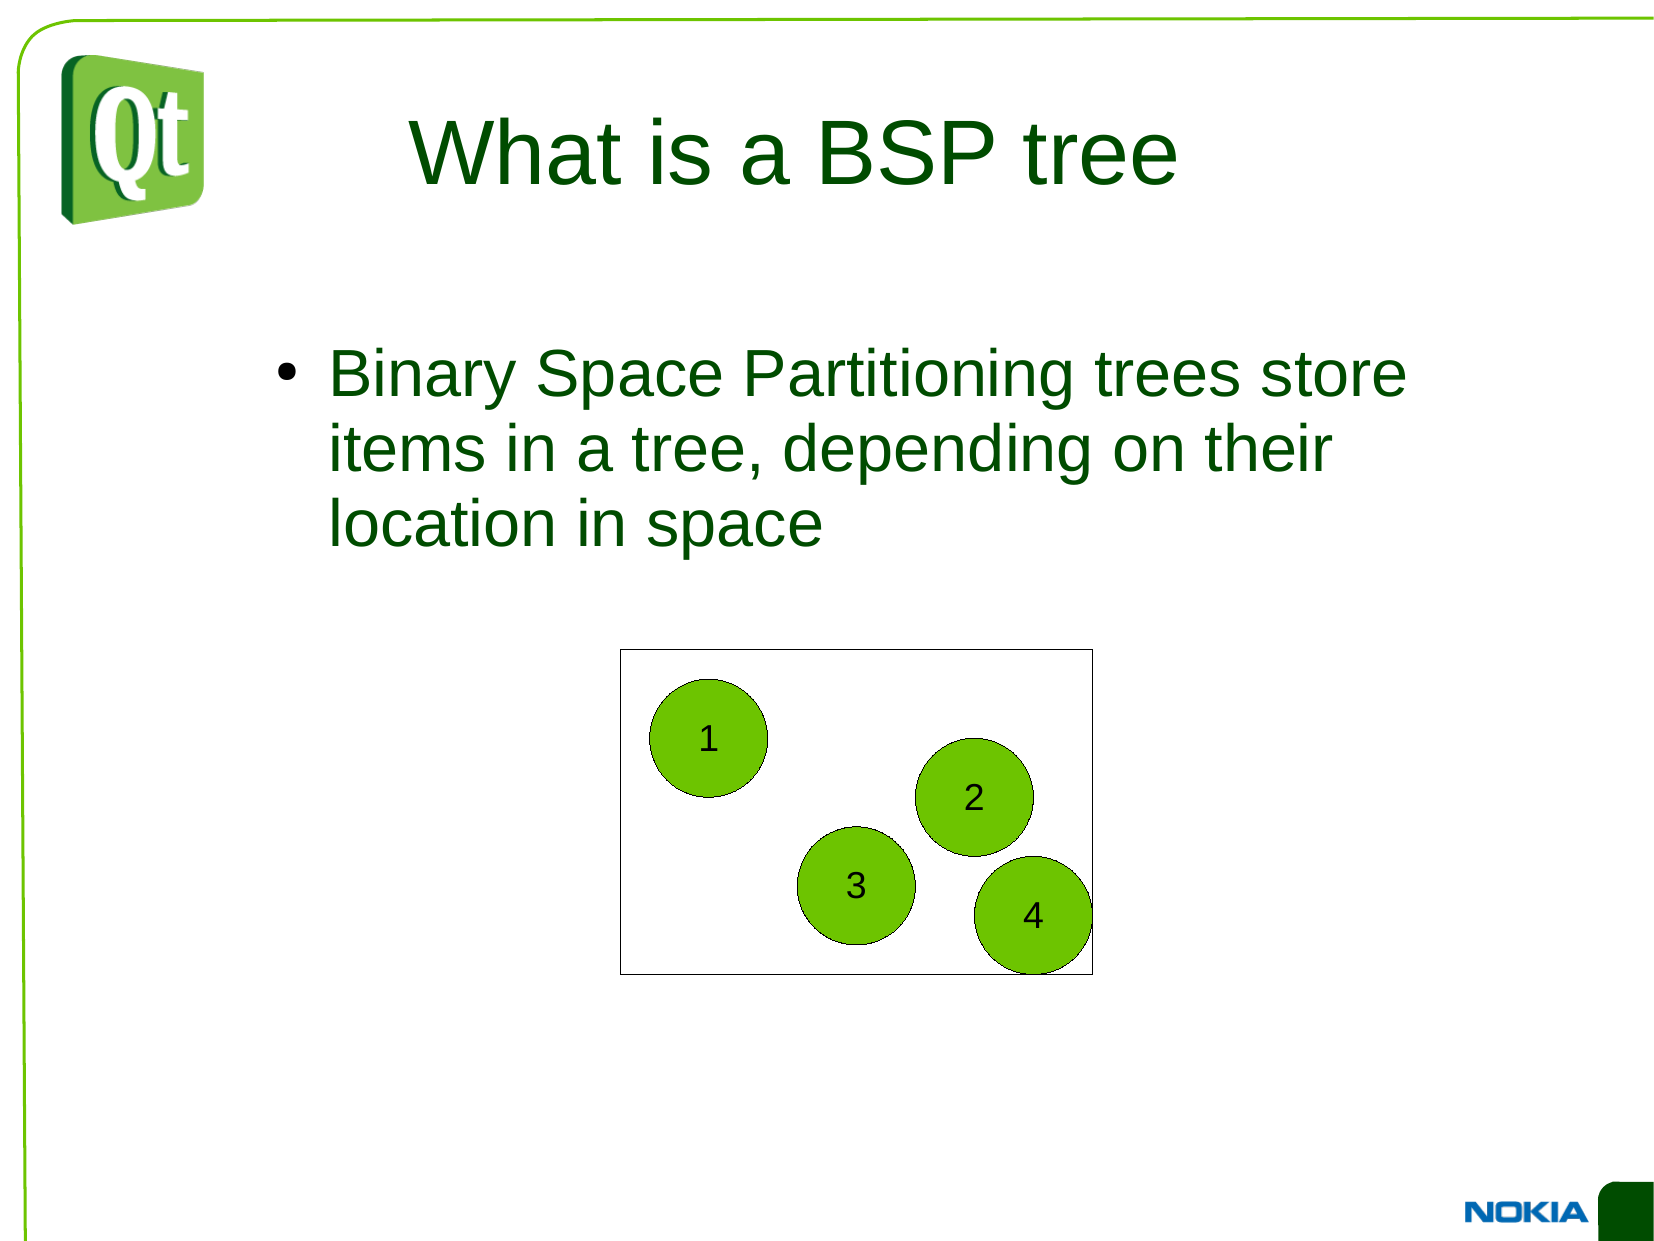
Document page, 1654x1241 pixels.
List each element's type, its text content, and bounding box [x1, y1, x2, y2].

picture [61, 55, 204, 225]
list Binary Space Partitioning trees store items in a tree, depending on their location in space [257, 336, 1577, 1141]
picture [1465, 1201, 1589, 1223]
text_box 3 [797, 826, 916, 945]
title What is a BSP tree [257, 56, 1333, 250]
text_box 2 [915, 738, 1034, 857]
text_box 1 [649, 679, 768, 798]
text_box 4 [974, 856, 1093, 975]
